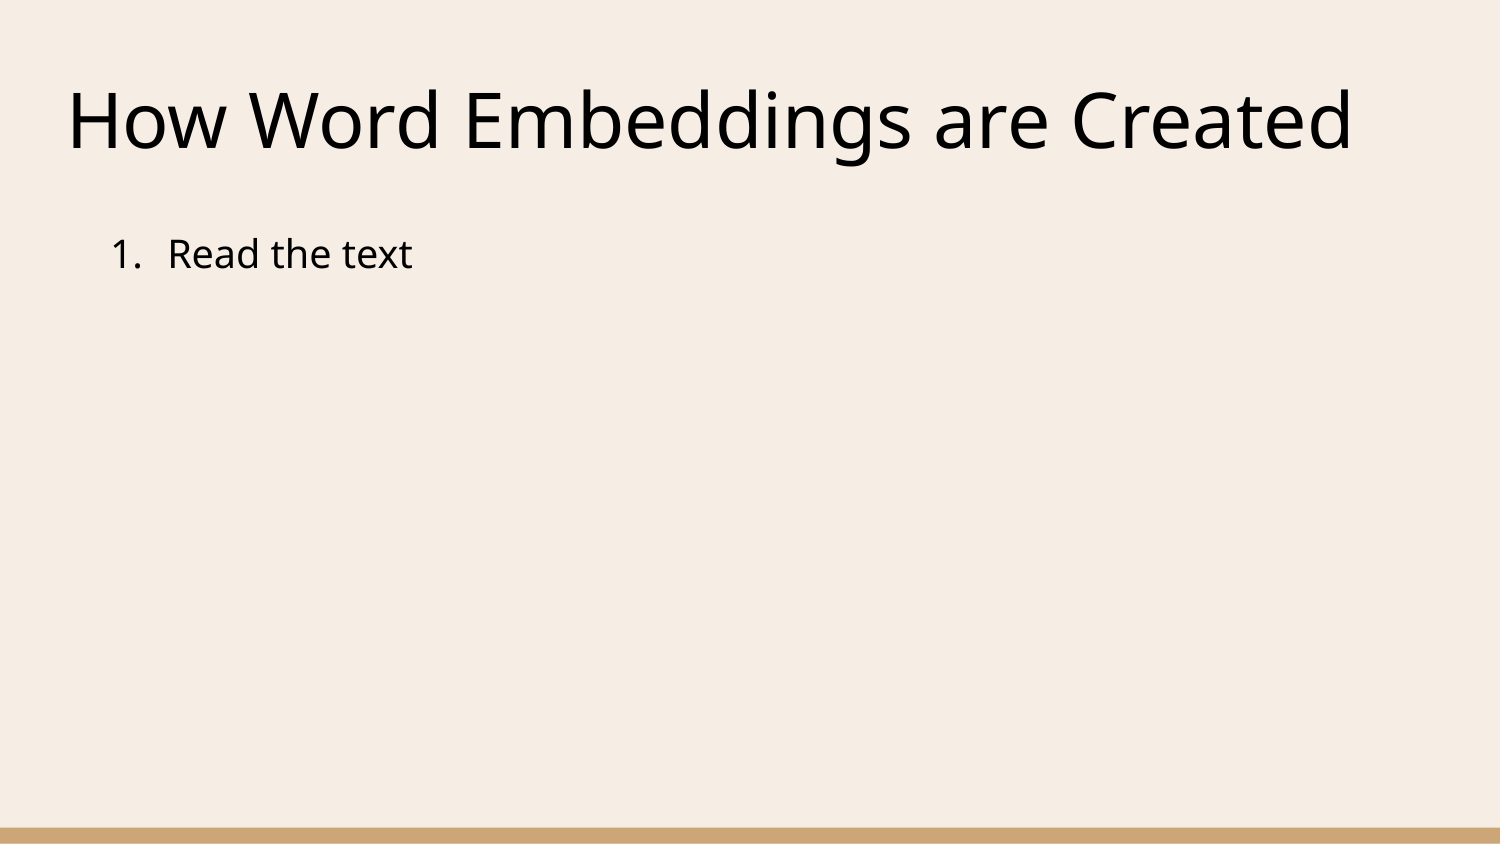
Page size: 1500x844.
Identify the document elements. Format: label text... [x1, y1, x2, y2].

text_box Read the text [77, 213, 1278, 327]
title How Word Embeddings are Created [51, 49, 1449, 187]
